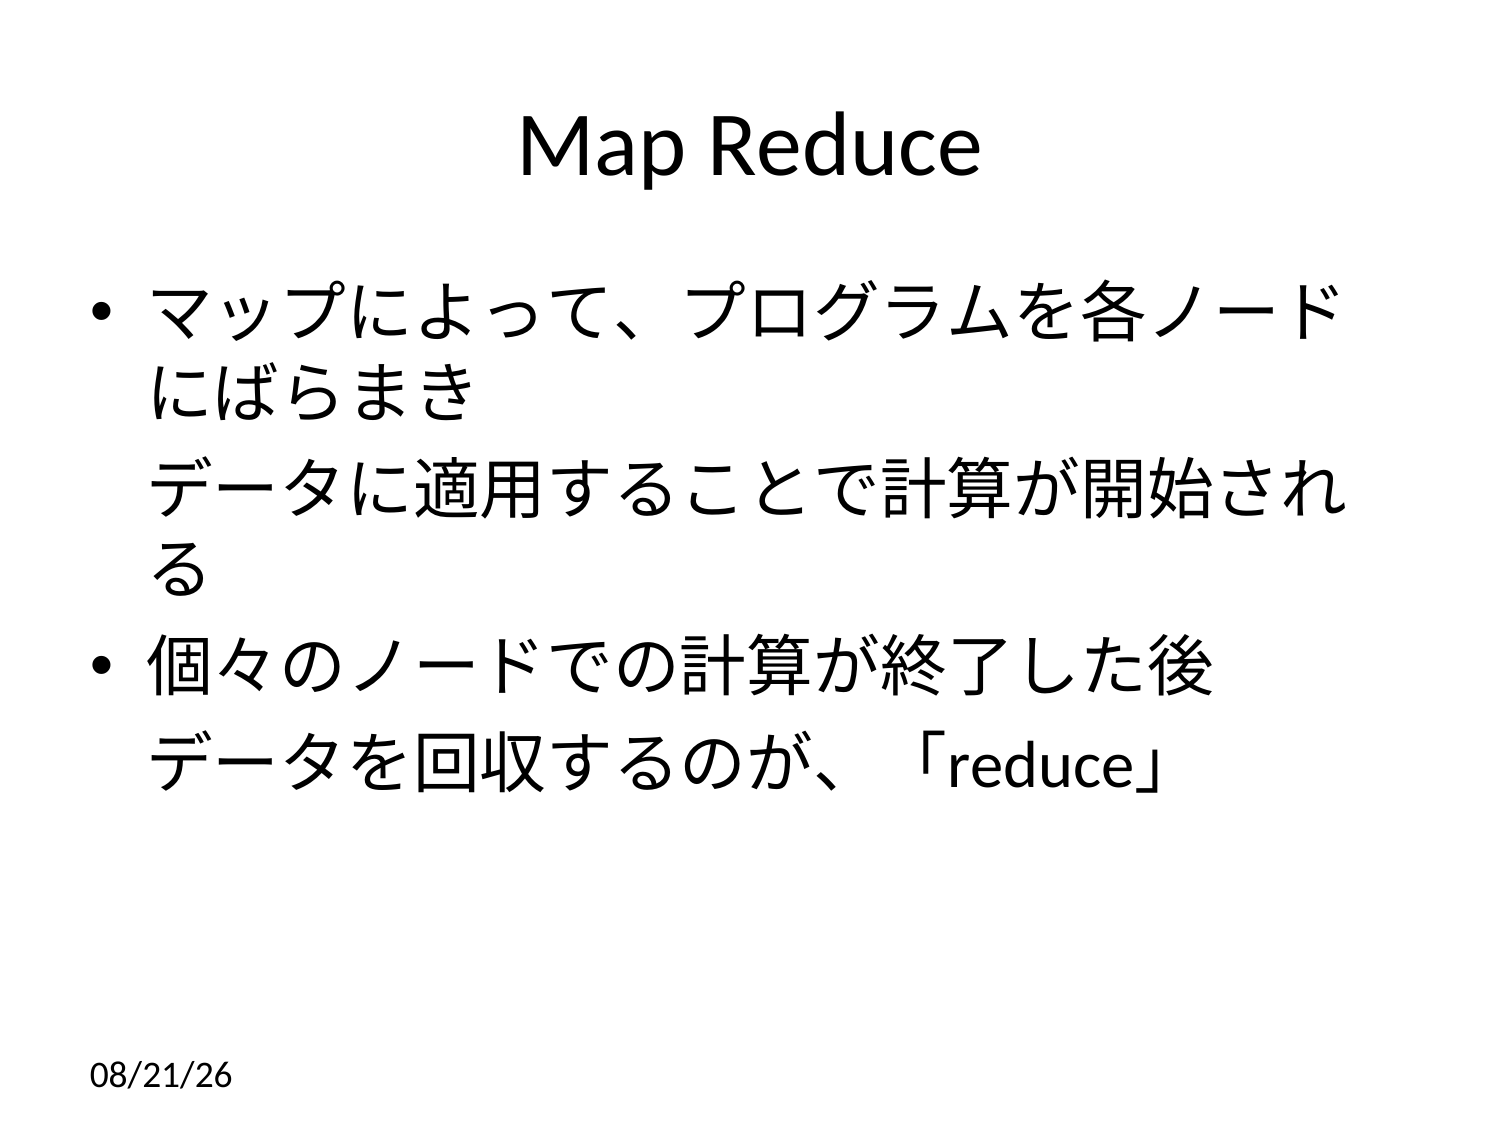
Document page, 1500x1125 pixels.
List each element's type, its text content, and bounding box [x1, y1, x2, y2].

list マップによって、プログラムを各ノードにばらまき データに適用することで計算が開始される 個々のノードでの計算が終了した後 データを回収するのが、「reduce」 [75, 262, 1426, 1006]
title Map Reduce [75, 21, 1426, 257]
